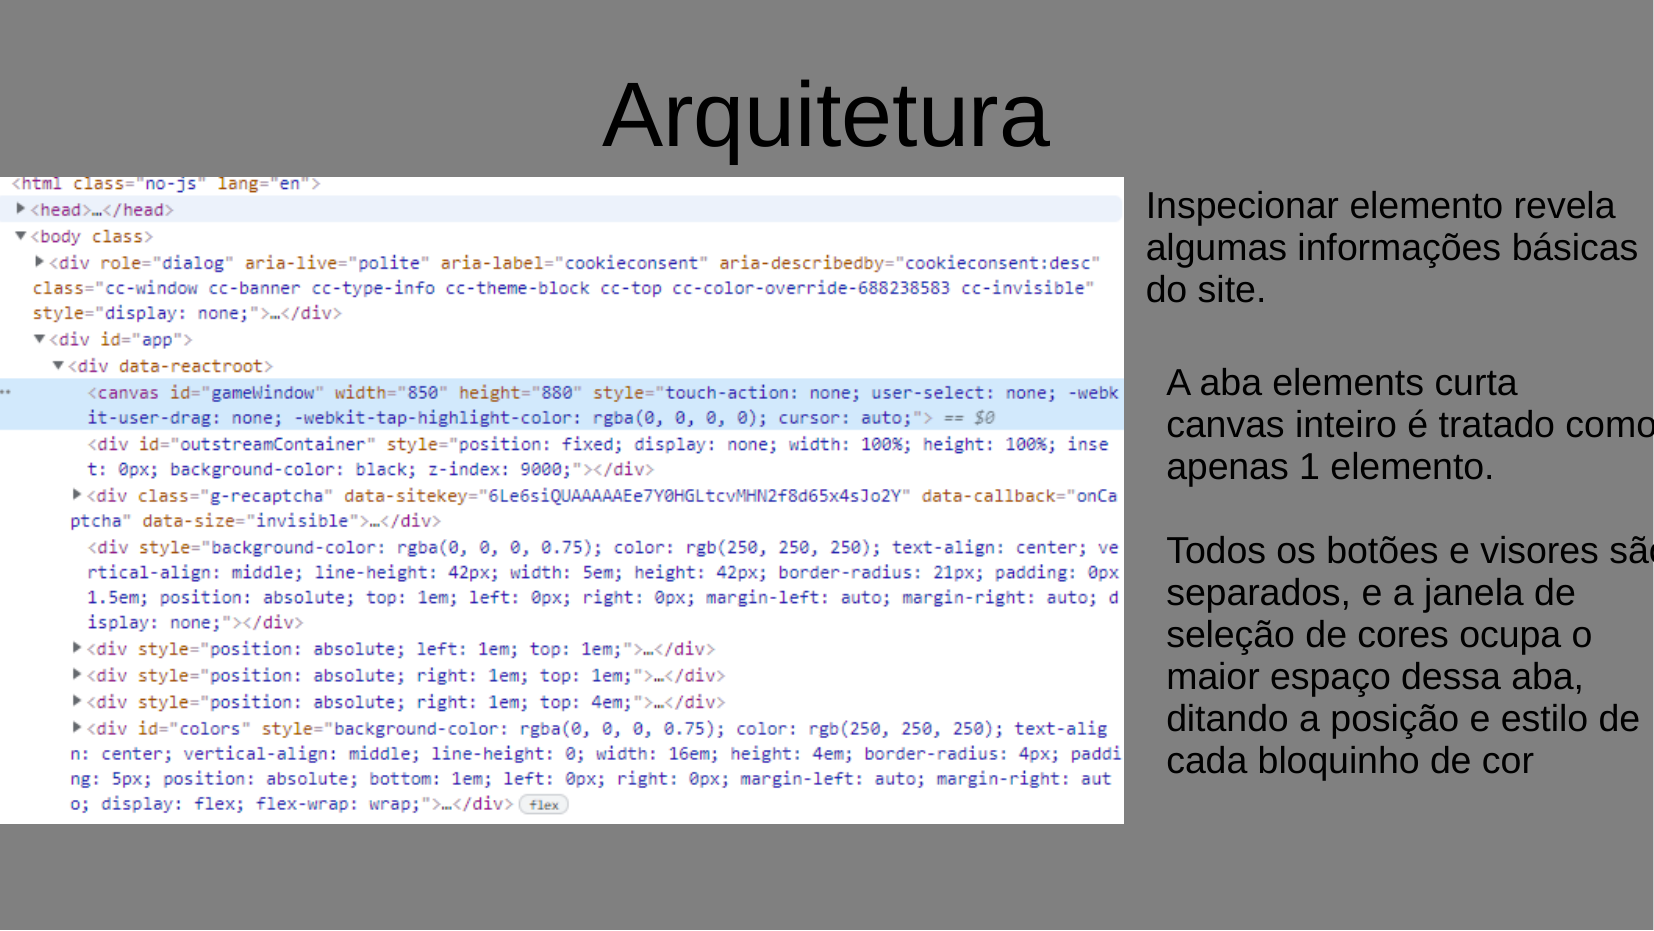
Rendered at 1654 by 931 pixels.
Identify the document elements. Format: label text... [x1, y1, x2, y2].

text_box Inspecionar elemento revela algumas informações básicas do site. [1131, 177, 1654, 318]
title Arquitetura [82, 37, 1571, 193]
text_box A aba elements curta canvas inteiro é tratado como apenas 1 elemento. Todos os botões e visores são separados, e a janela de seleção de cores ocupa o maior espaço dessa aba, ditando a posição e estilo de cada bloquinho de cor [1151, 354, 1654, 790]
picture [0, 177, 1124, 825]
